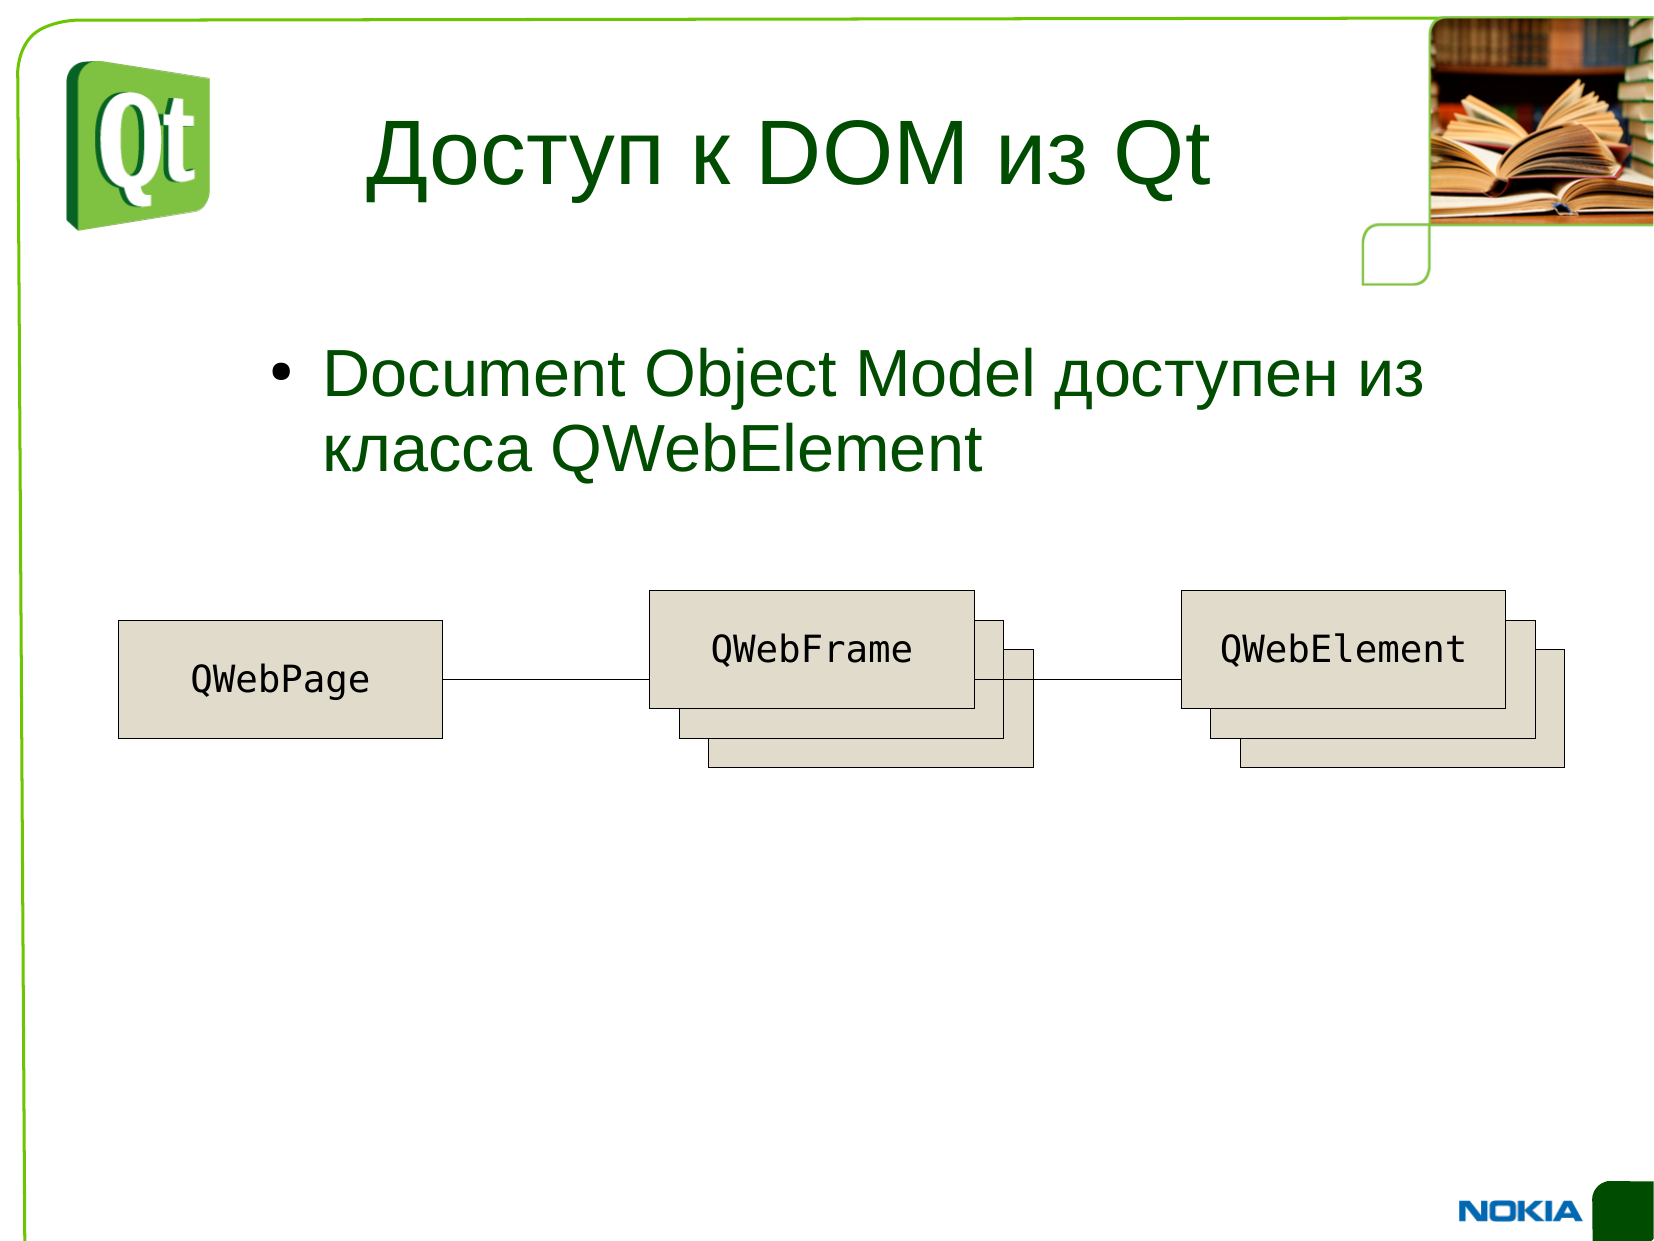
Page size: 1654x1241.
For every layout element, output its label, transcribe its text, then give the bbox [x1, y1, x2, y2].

list Document Object Model доступен из класса QWebElement [251, 336, 1571, 1141]
picture [66, 61, 210, 231]
text_box QWebPage [118, 620, 443, 739]
picture [1459, 1200, 1583, 1222]
text_box [1210, 620, 1565, 768]
text_box [975, 620, 1034, 679]
title Доступ к DOM из Qt [251, 56, 1327, 250]
text_box QWebFrame [649, 590, 975, 709]
text_box QWebElement [1181, 590, 1506, 709]
text_box [679, 680, 1034, 768]
picture [1338, 5, 1654, 306]
